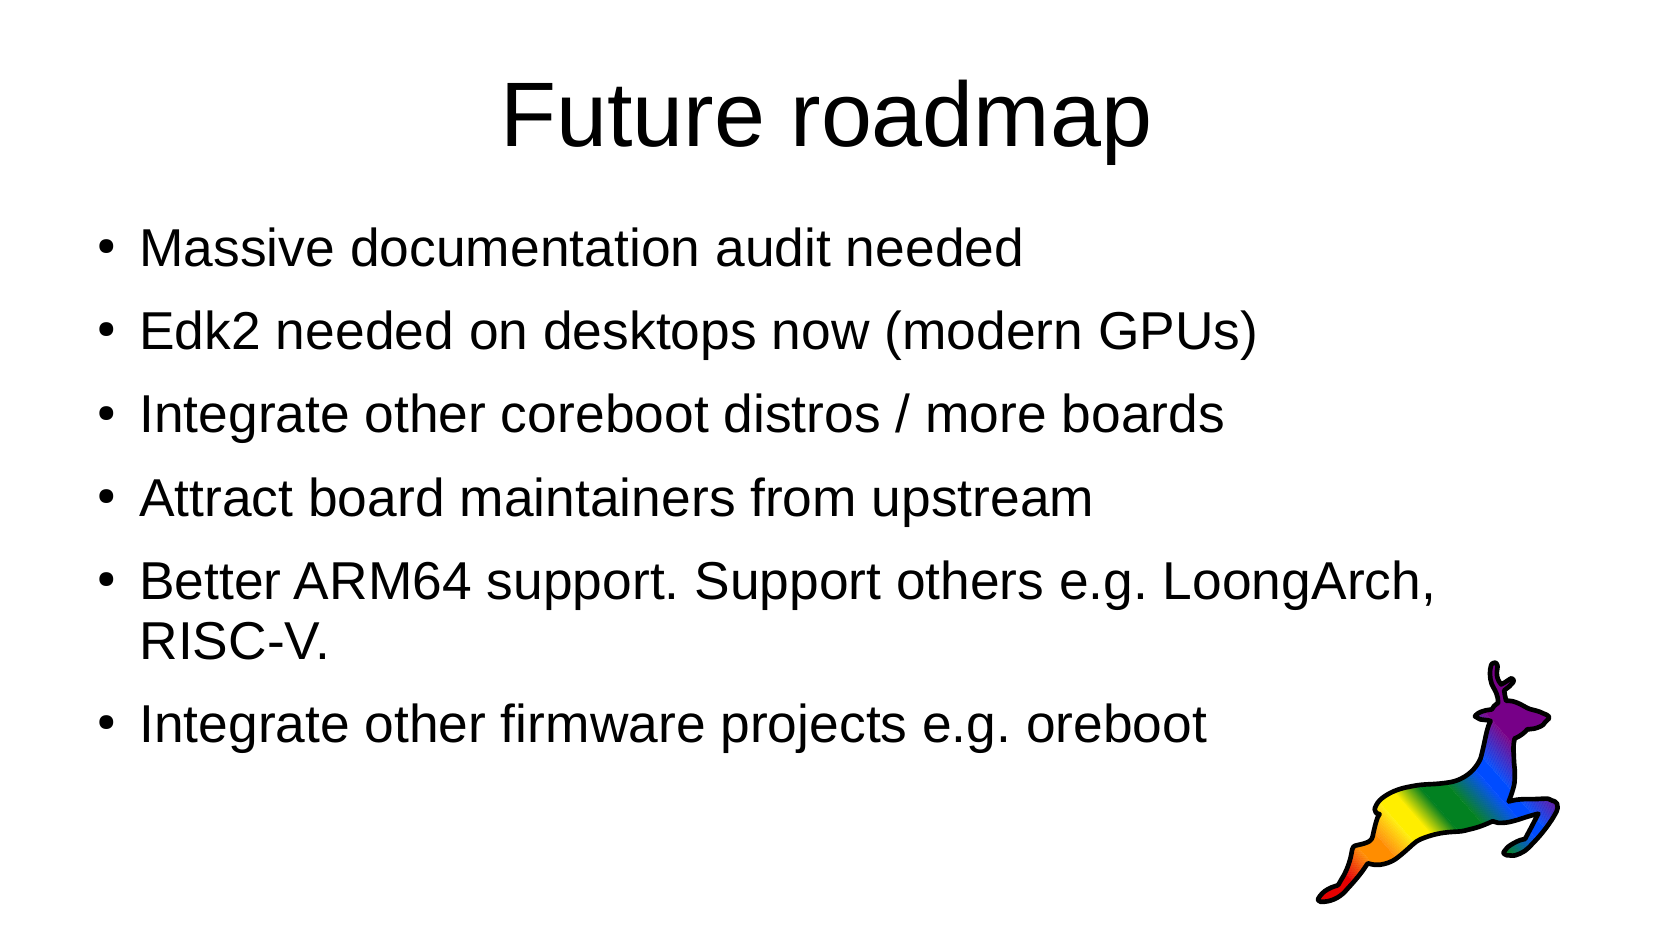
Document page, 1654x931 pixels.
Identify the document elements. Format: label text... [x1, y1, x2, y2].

picture [1305, 649, 1571, 915]
title Future roadmap [82, 37, 1571, 193]
list Massive documentation audit needed Edk2 needed on desktops now (modern GPUs) Integrate other coreboot distros / more boards Attract board maintainers from upstream Better ARM64 support. Support others e.g. LoongArch, RISC-V. Integrate other firmware projects e.g. oreboot [82, 217, 1571, 758]
